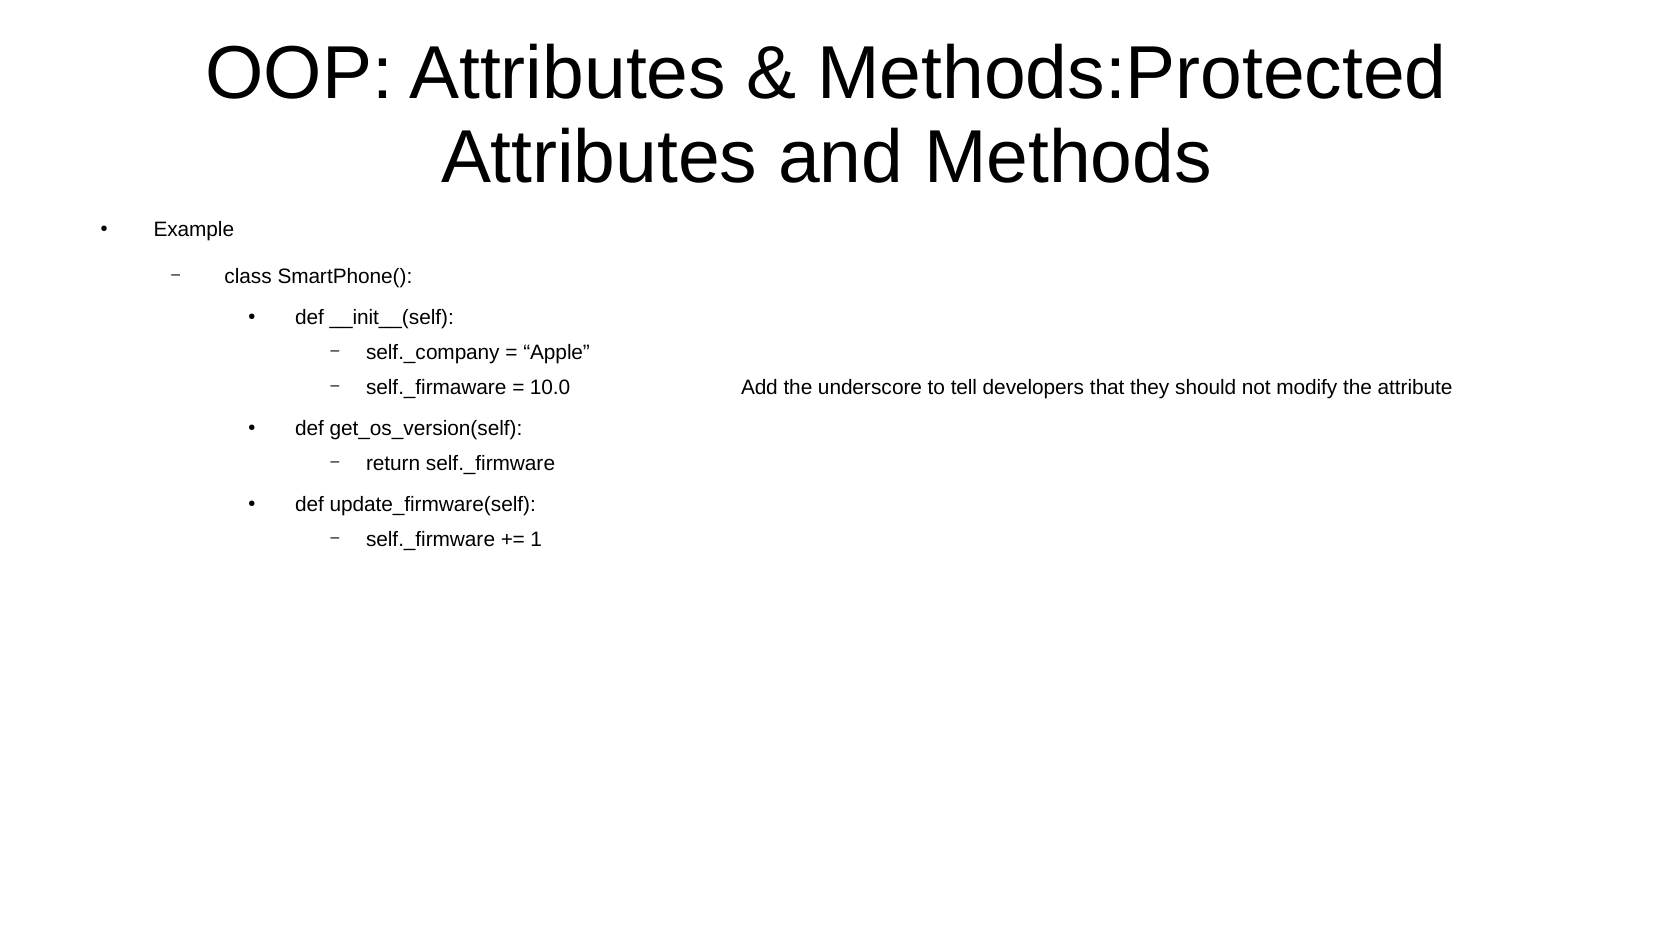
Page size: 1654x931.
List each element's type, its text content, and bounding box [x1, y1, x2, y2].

title OOP: Attributes & Methods:Protected Attributes and Methods [82, 30, 1571, 199]
list Example class SmartPhone(): def __init__(self): self._company = “Apple” self._firmaware = 10.0 Add the underscore to tell developers that they should not modify the attribute def get_os_version(self): return self._firmware def update_firmware(self): self._firmware += 1 [82, 217, 1516, 901]
